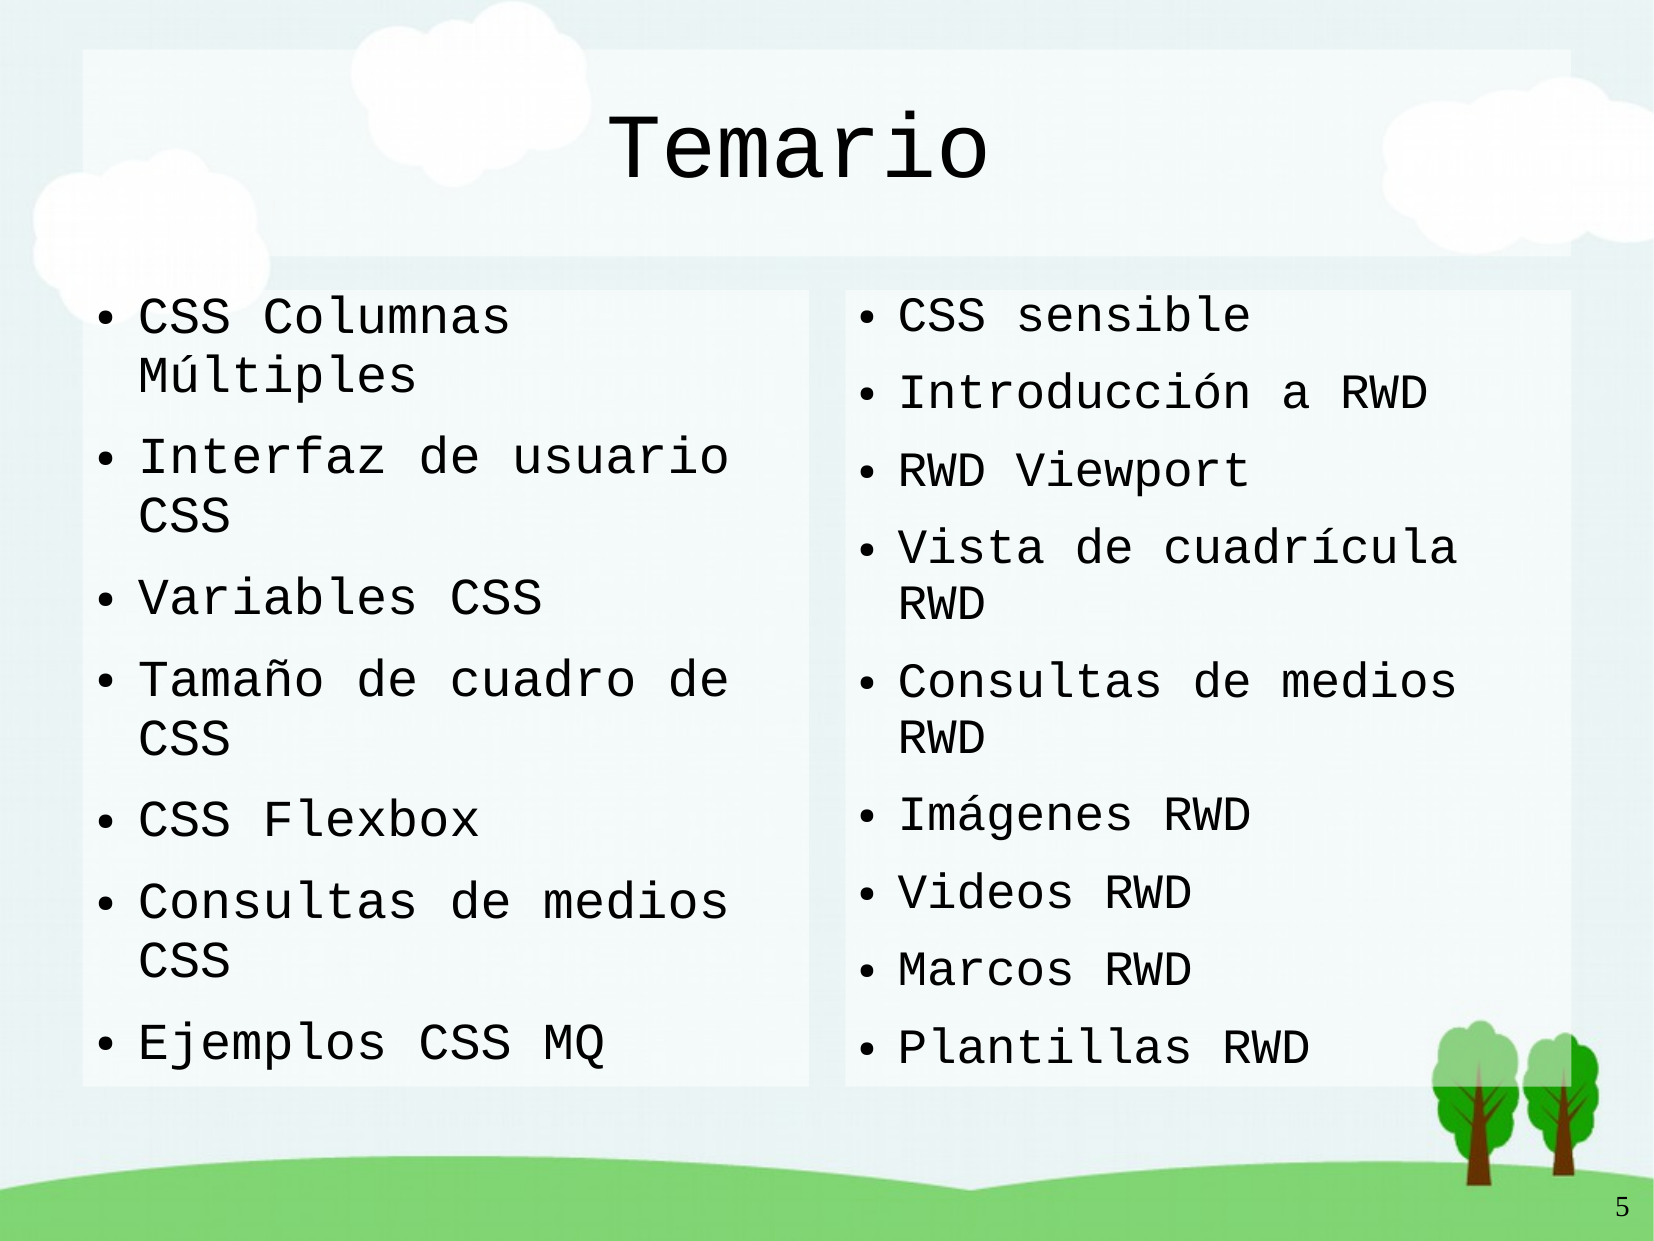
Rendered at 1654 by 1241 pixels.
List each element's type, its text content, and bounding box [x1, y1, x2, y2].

title Temario [82, 49, 1571, 257]
list CSS Columnas Múltiples Interfaz de usuario CSS Variables CSS Tamaño de cuadro de CSS CSS Flexbox Consultas de medios CSS Ejemplos CSS MQ [82, 290, 809, 1087]
list CSS sensible Introducción a RWD RWD Viewport Vista de cuadrícula RWD Consultas de medios RWD Imágenes RWD Videos RWD Marcos RWD Plantillas RWD [845, 290, 1572, 1087]
picture [0, 0, 1654, 1241]
